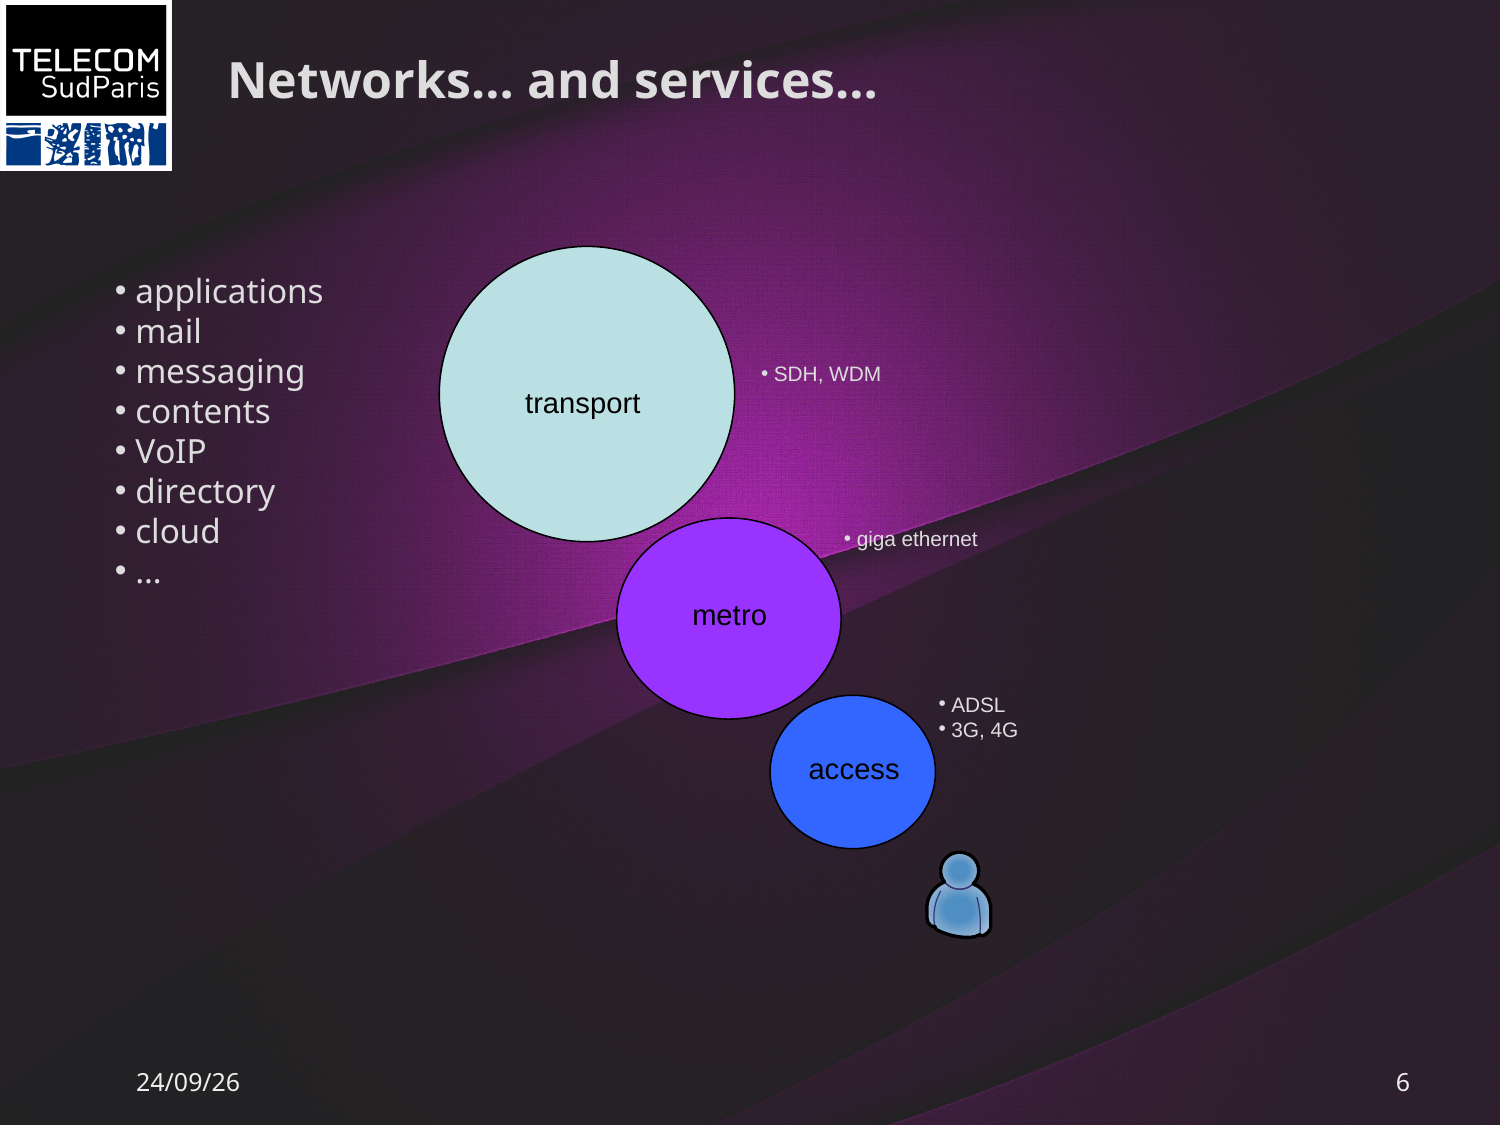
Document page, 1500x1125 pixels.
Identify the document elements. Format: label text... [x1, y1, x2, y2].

text_box transport [510, 376, 656, 427]
text_box metro [677, 589, 783, 640]
text_box applications mail messaging contents VoIP directory cloud … [100, 262, 339, 598]
text_box [439, 246, 735, 542]
text_box giga ethernet [829, 517, 993, 559]
text_box [616, 517, 842, 720]
text_box access [793, 742, 915, 793]
picture [0, 0, 1500, 1125]
text_box SDH, WDM [746, 352, 896, 394]
title Networks… and services… [212, 19, 1406, 138]
text_box [770, 695, 936, 849]
text_box ADSL 3G, 4G [923, 683, 1034, 749]
chart [923, 848, 995, 941]
